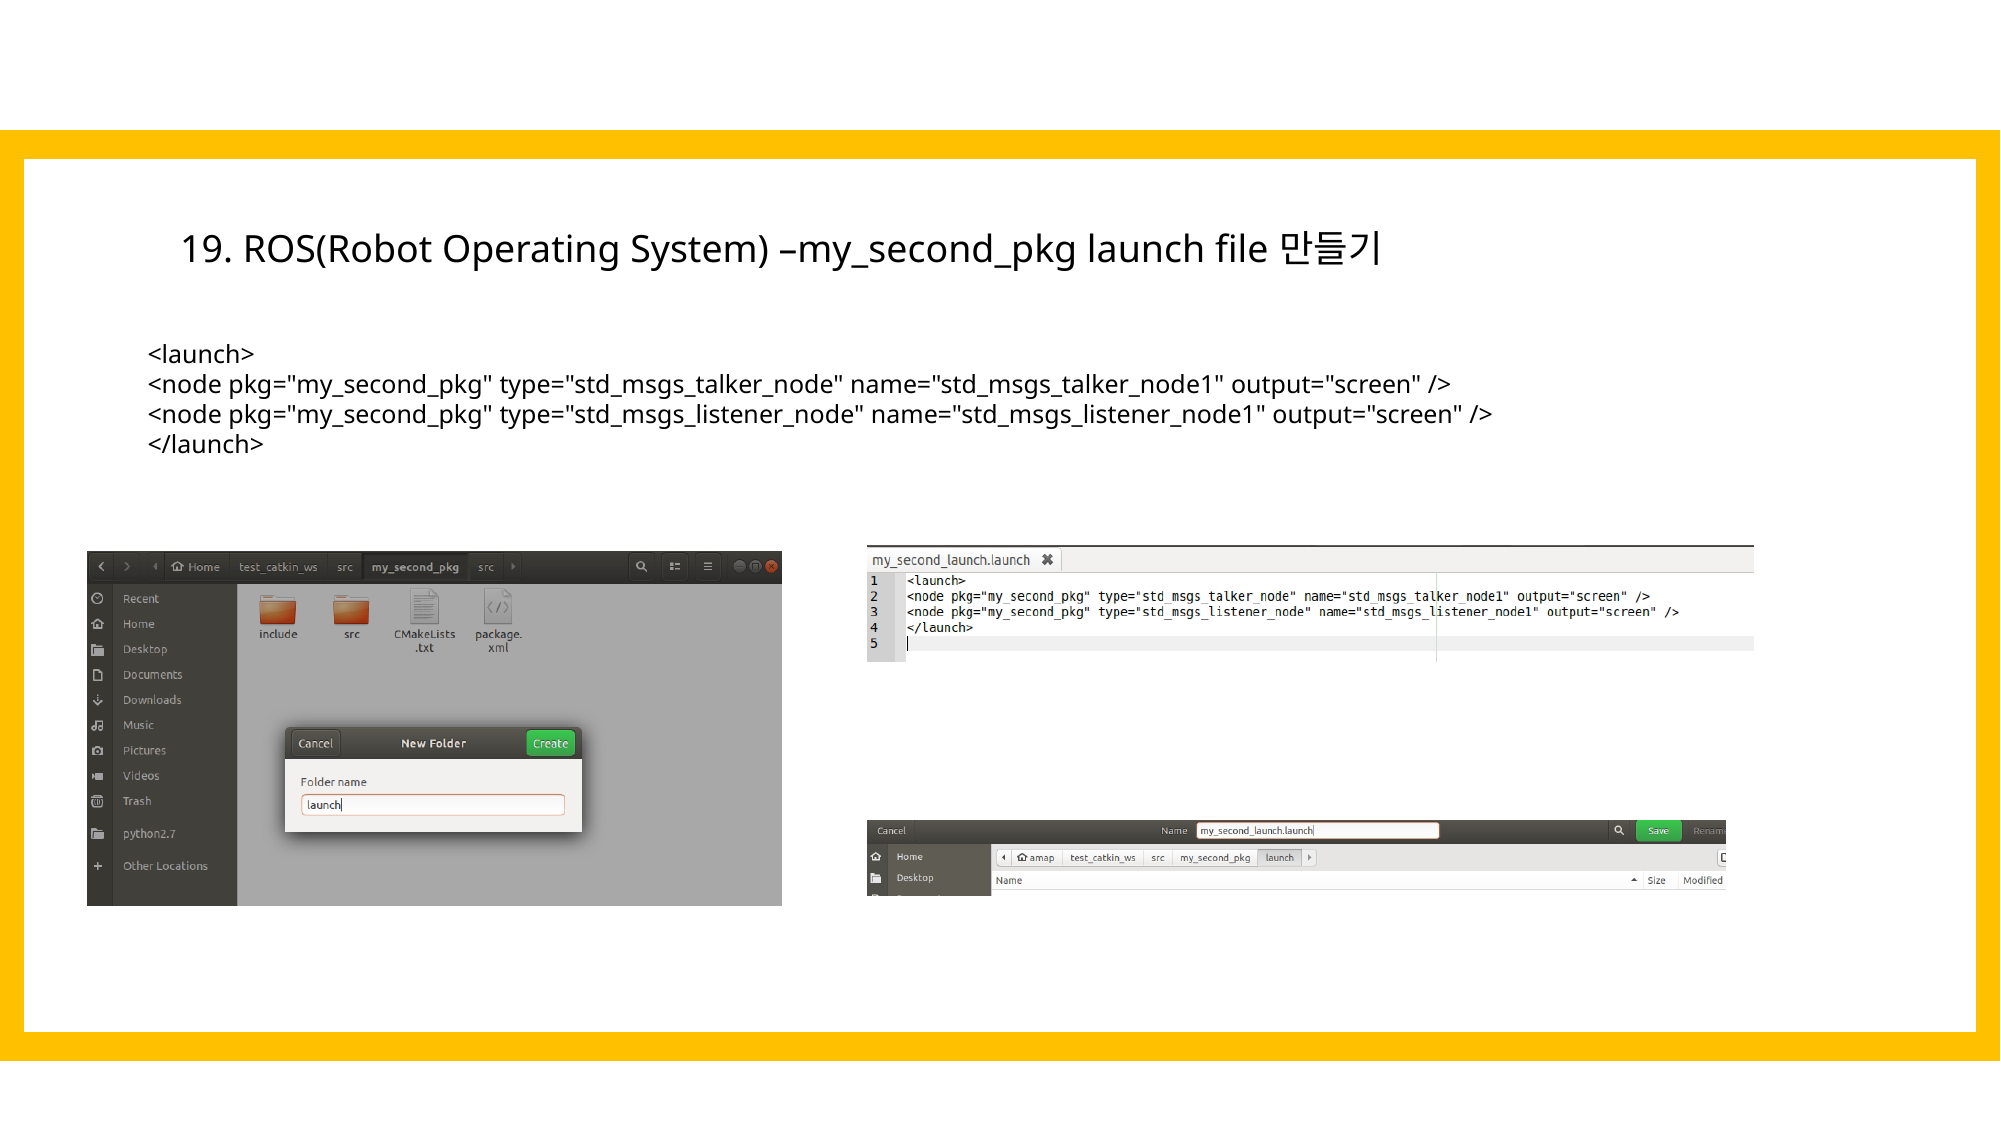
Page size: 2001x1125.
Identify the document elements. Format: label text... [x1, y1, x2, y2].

picture [867, 820, 1726, 896]
text_box 19. ROS(Robot Operating System) –my_second_pkg launch file 만들기 [165, 217, 1771, 278]
picture [87, 551, 782, 906]
text_box <launch> <node pkg="my_second_pkg" type="std_msgs_talker_node" name="std_msgs_talker_node1" output="screen" /> <node pkg="my_second_pkg" type="std_msgs_listener_node" name="std_msgs_listener_node1" output="screen" /> </launch> [132, 331, 1977, 467]
picture [867, 545, 1754, 662]
